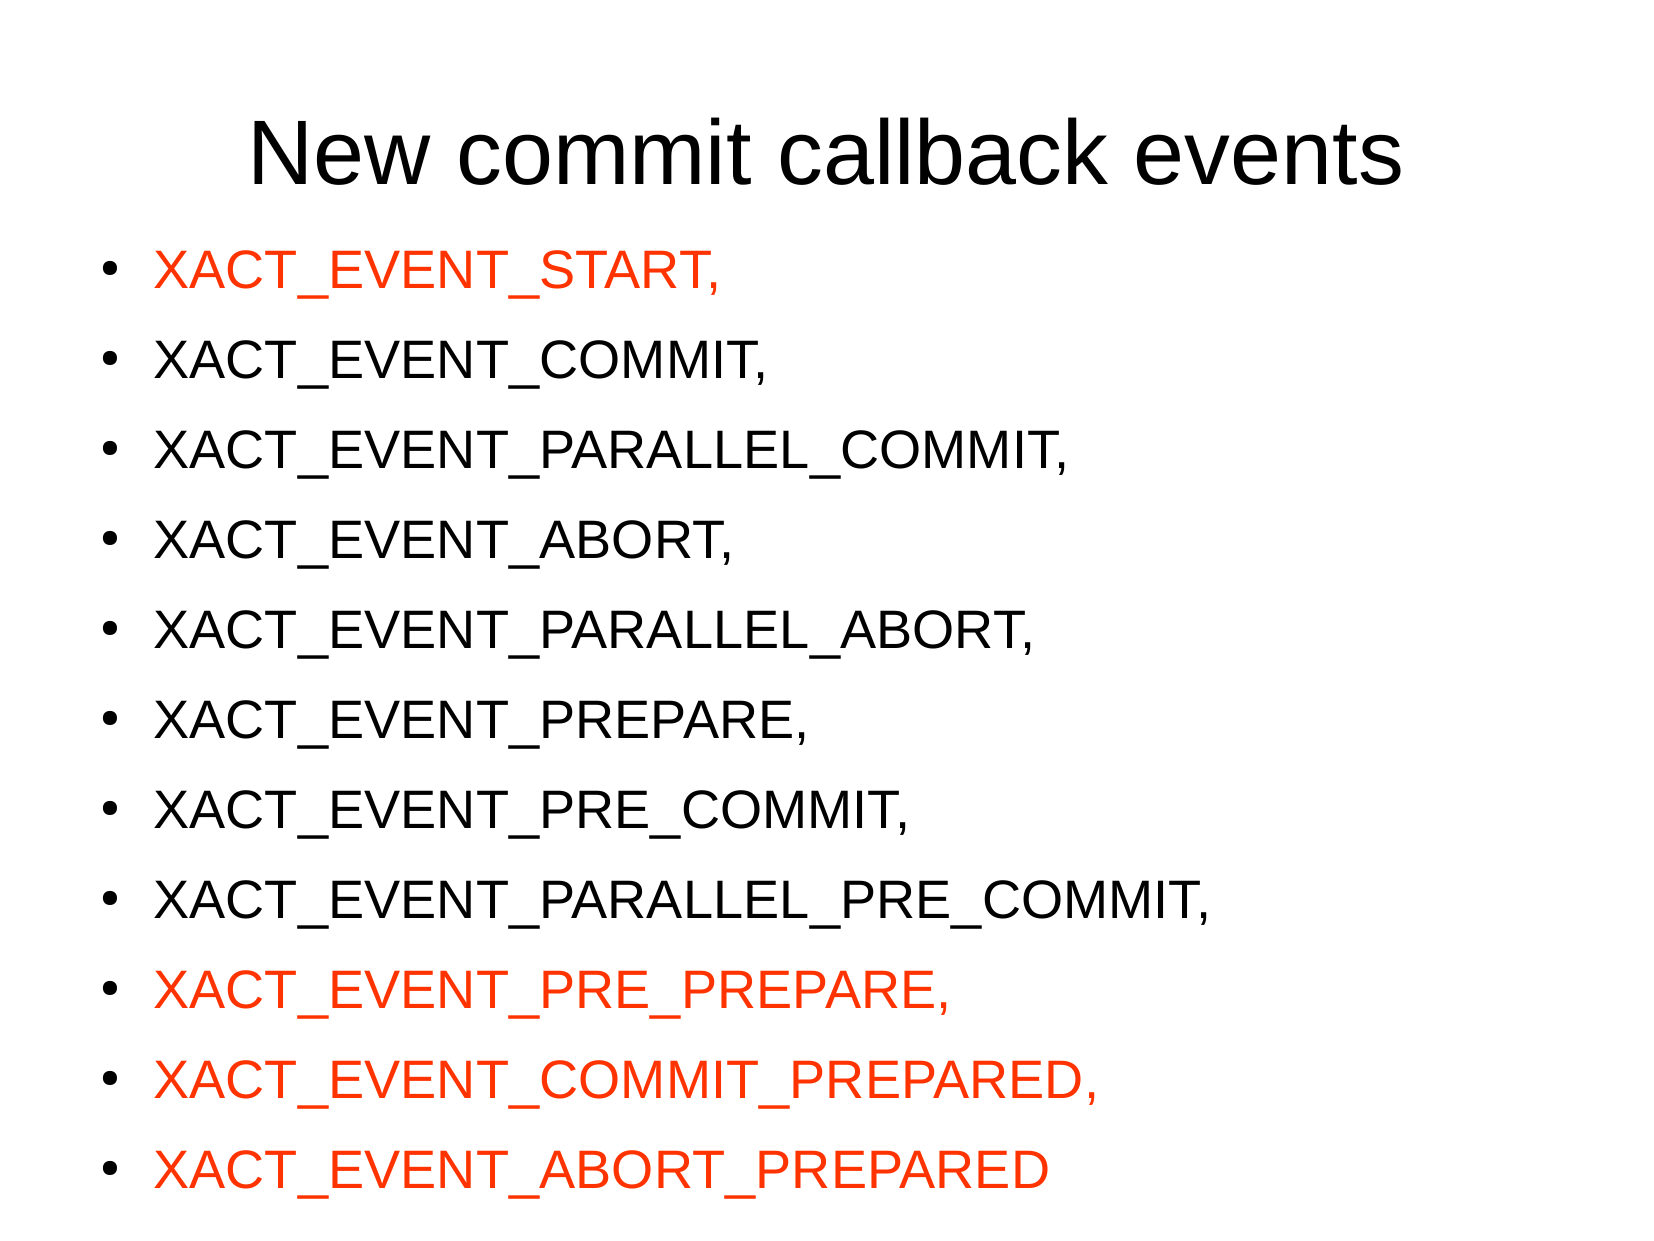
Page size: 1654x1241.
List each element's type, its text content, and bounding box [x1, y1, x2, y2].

title New commit callback events [82, 49, 1571, 239]
list XACT_EVENT_START, XACT_EVENT_COMMIT, XACT_EVENT_PARALLEL_COMMIT, XACT_EVENT_ABORT, XACT_EVENT_PARALLEL_ABORT, XACT_EVENT_PREPARE, XACT_EVENT_PRE_COMMIT, XACT_EVENT_PARALLEL_PRE_COMMIT, XACT_EVENT_PRE_PREPARE, XACT_EVENT_COMMIT_PREPARED, XACT_EVENT_ABORT_PREPARED [82, 239, 1571, 1241]
